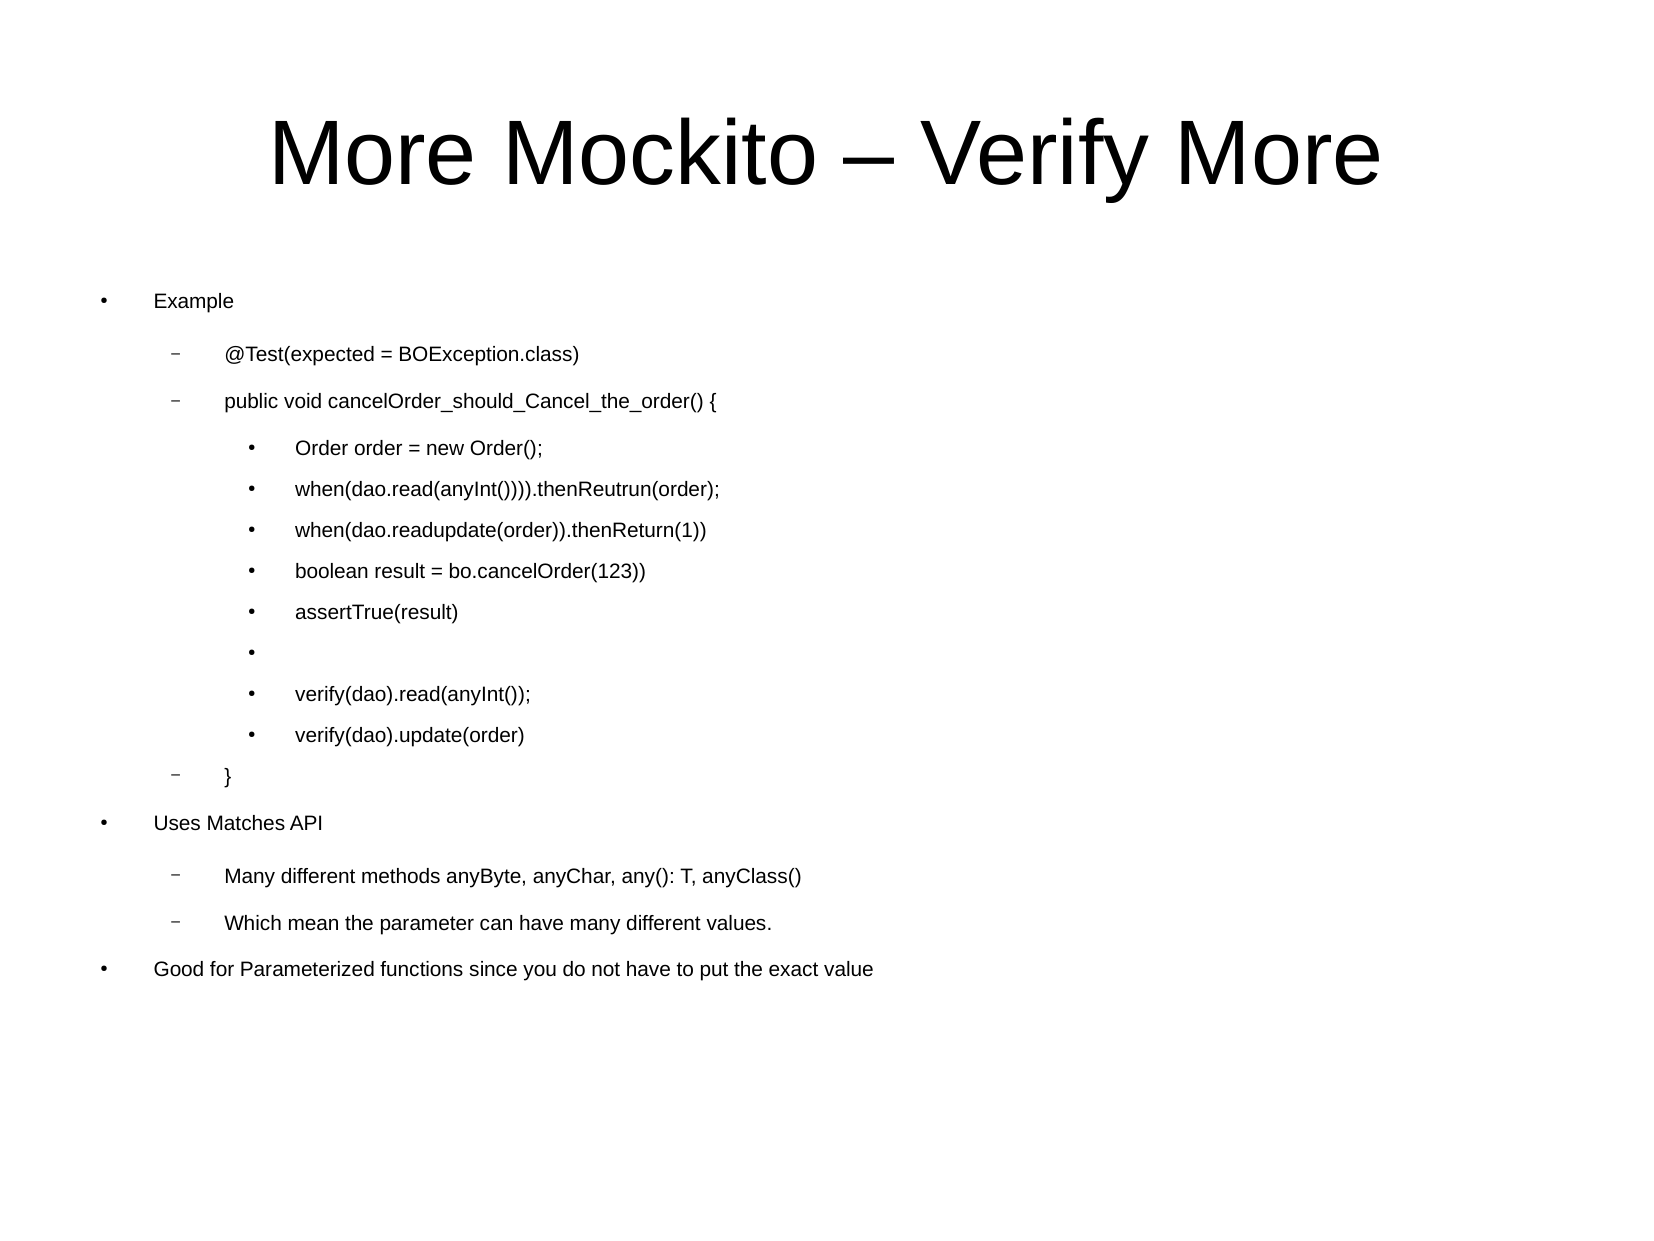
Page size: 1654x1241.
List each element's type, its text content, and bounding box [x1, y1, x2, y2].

list Example @Test(expected = BOException.class) public void cancelOrder_should_Cancel_the_order() { Order order = new Order(); when(dao.read(anyInt()))).thenReutrun(order); when(dao.readupdate(order)).thenReturn(1)) boolean result = bo.cancelOrder(123)) assertTrue(result) verify(dao).read(anyInt()); verify(dao).update(order) } Uses Matches API Many different methods anyByte, anyChar, any(): T, anyClass() Which mean the parameter can have many different values. Good for Parameterized functions since you do not have to put the exact value [82, 290, 1636, 1231]
title More Mockito – Verify More [82, 49, 1571, 257]
